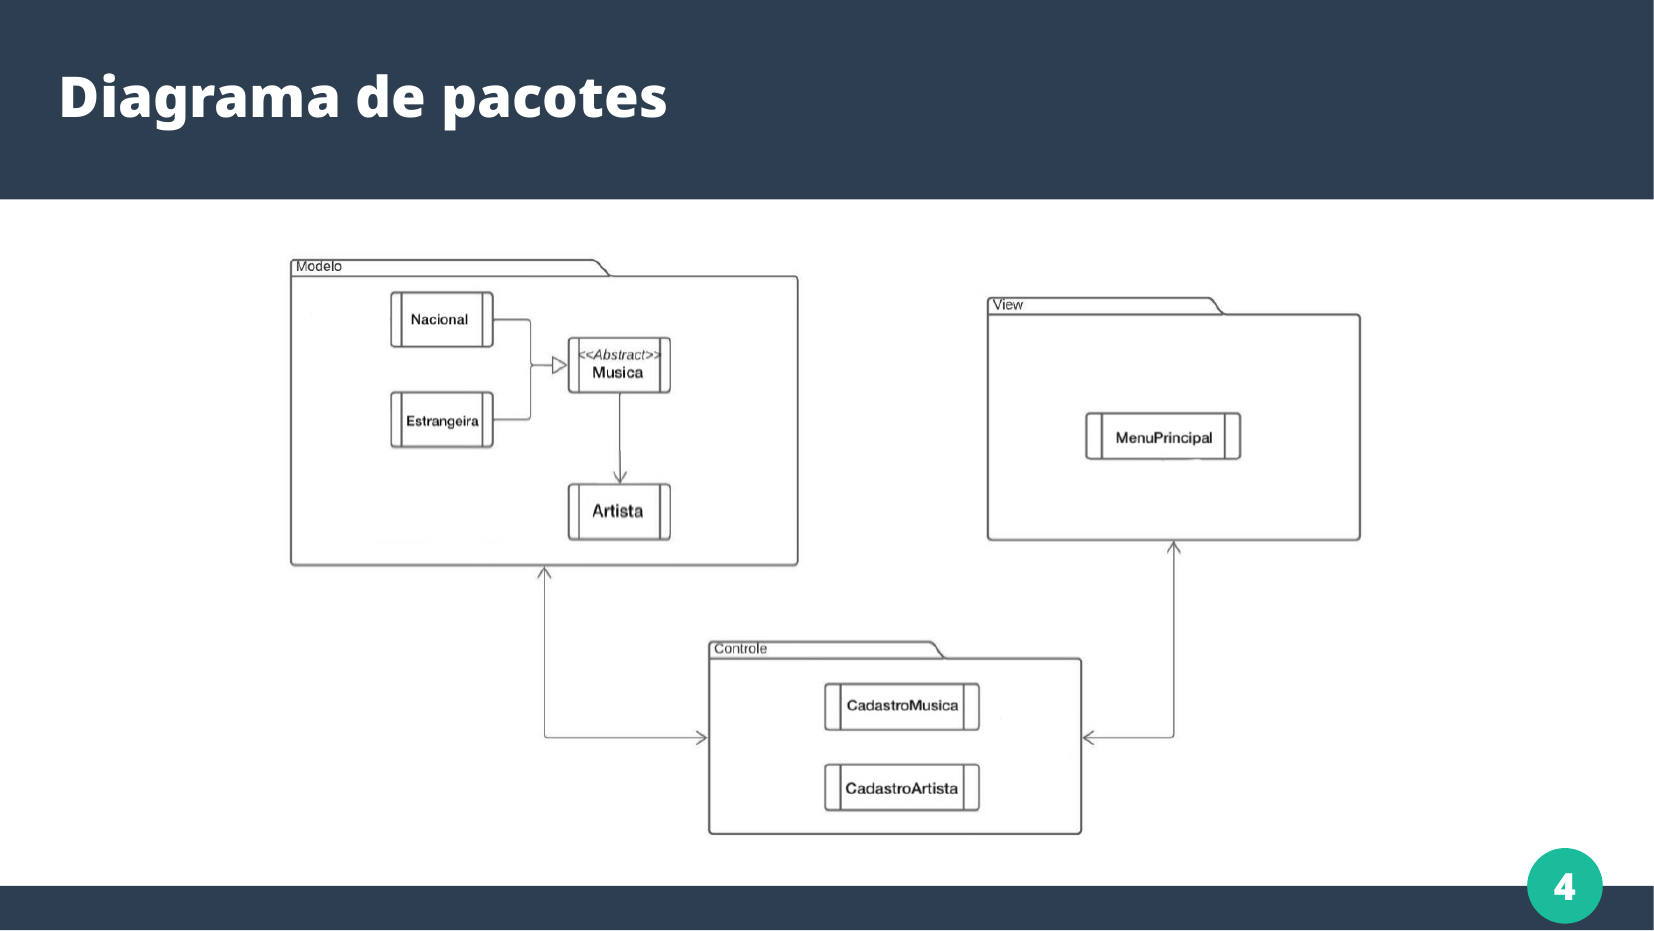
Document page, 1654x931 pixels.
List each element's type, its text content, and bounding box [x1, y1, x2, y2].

picture [265, 234, 1385, 857]
title Diagrama de pacotes [59, 37, 1595, 156]
